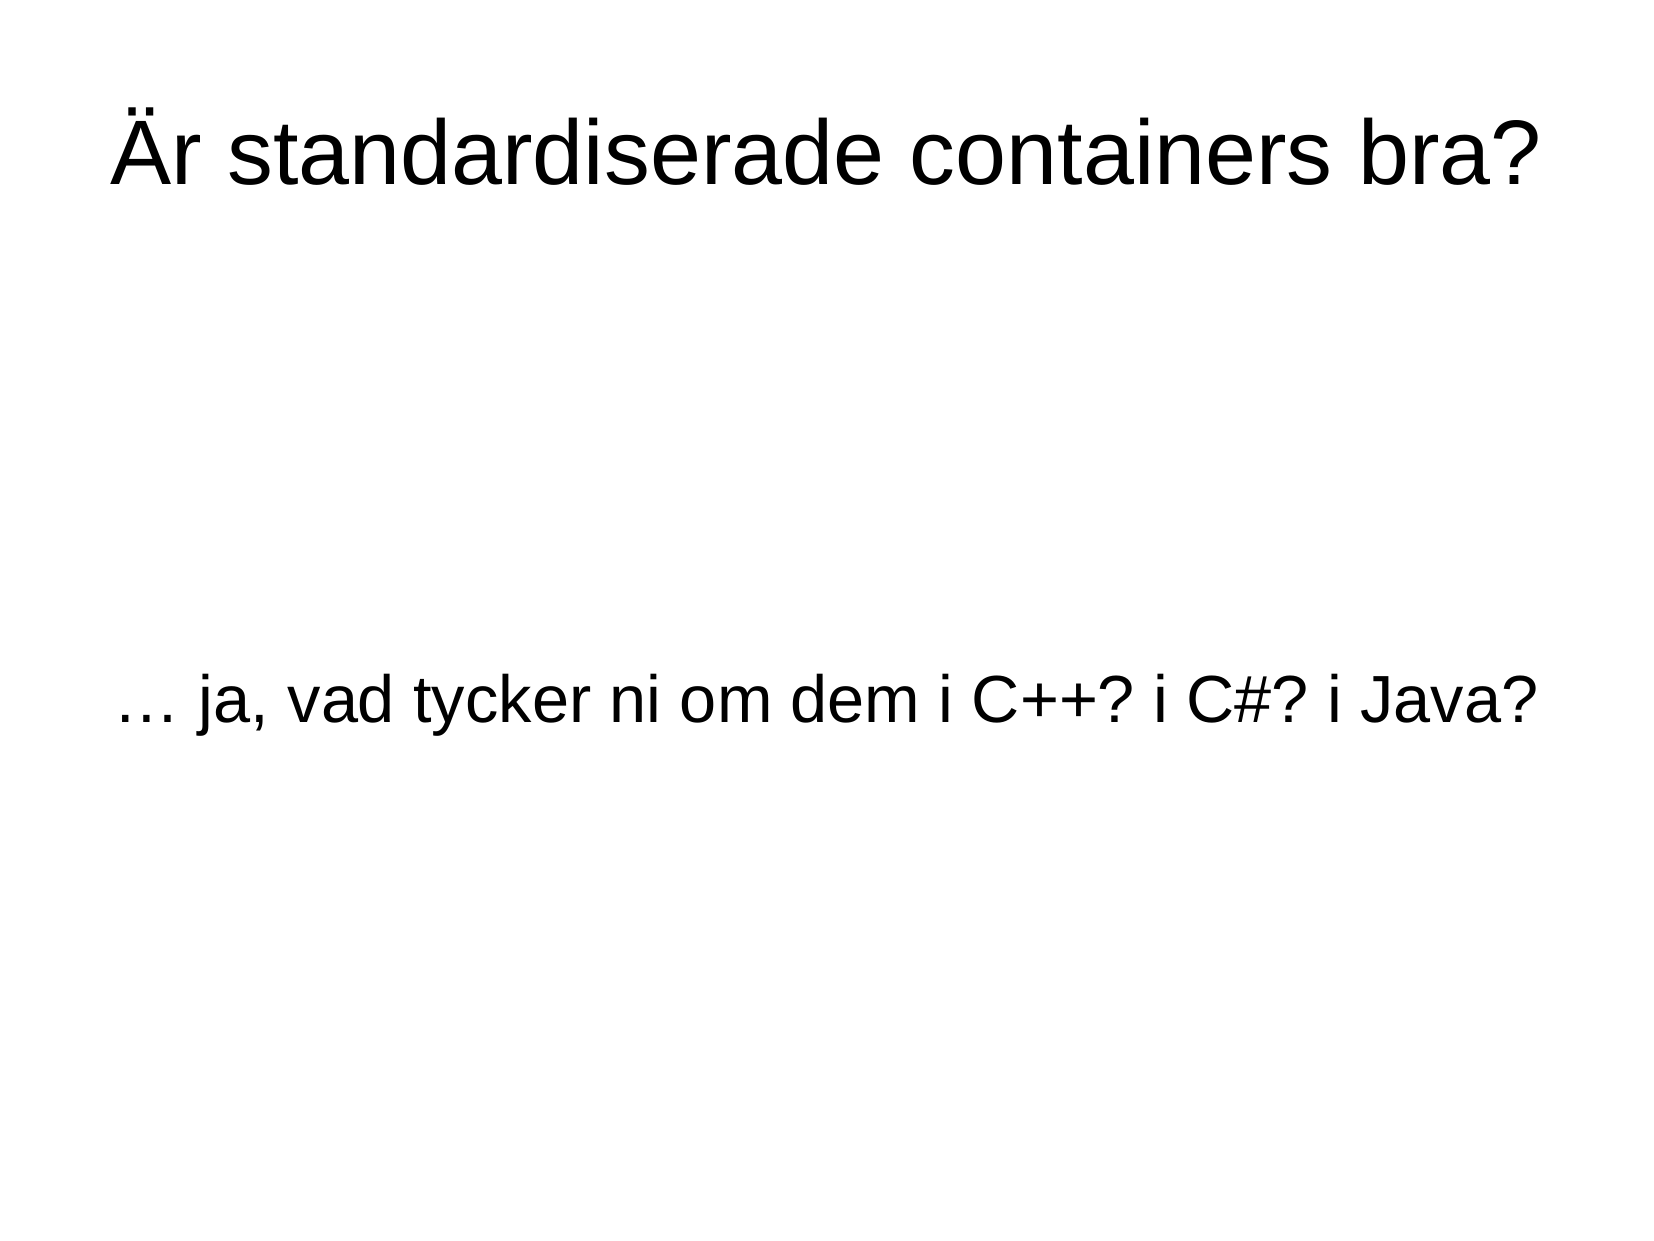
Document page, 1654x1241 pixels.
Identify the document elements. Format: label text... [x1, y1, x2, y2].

subtitle … ja, vad tycker ni om dem i C++? i C#? i Java? [82, 290, 1571, 1109]
title Är standardiserade containers bra? [82, 49, 1571, 257]
